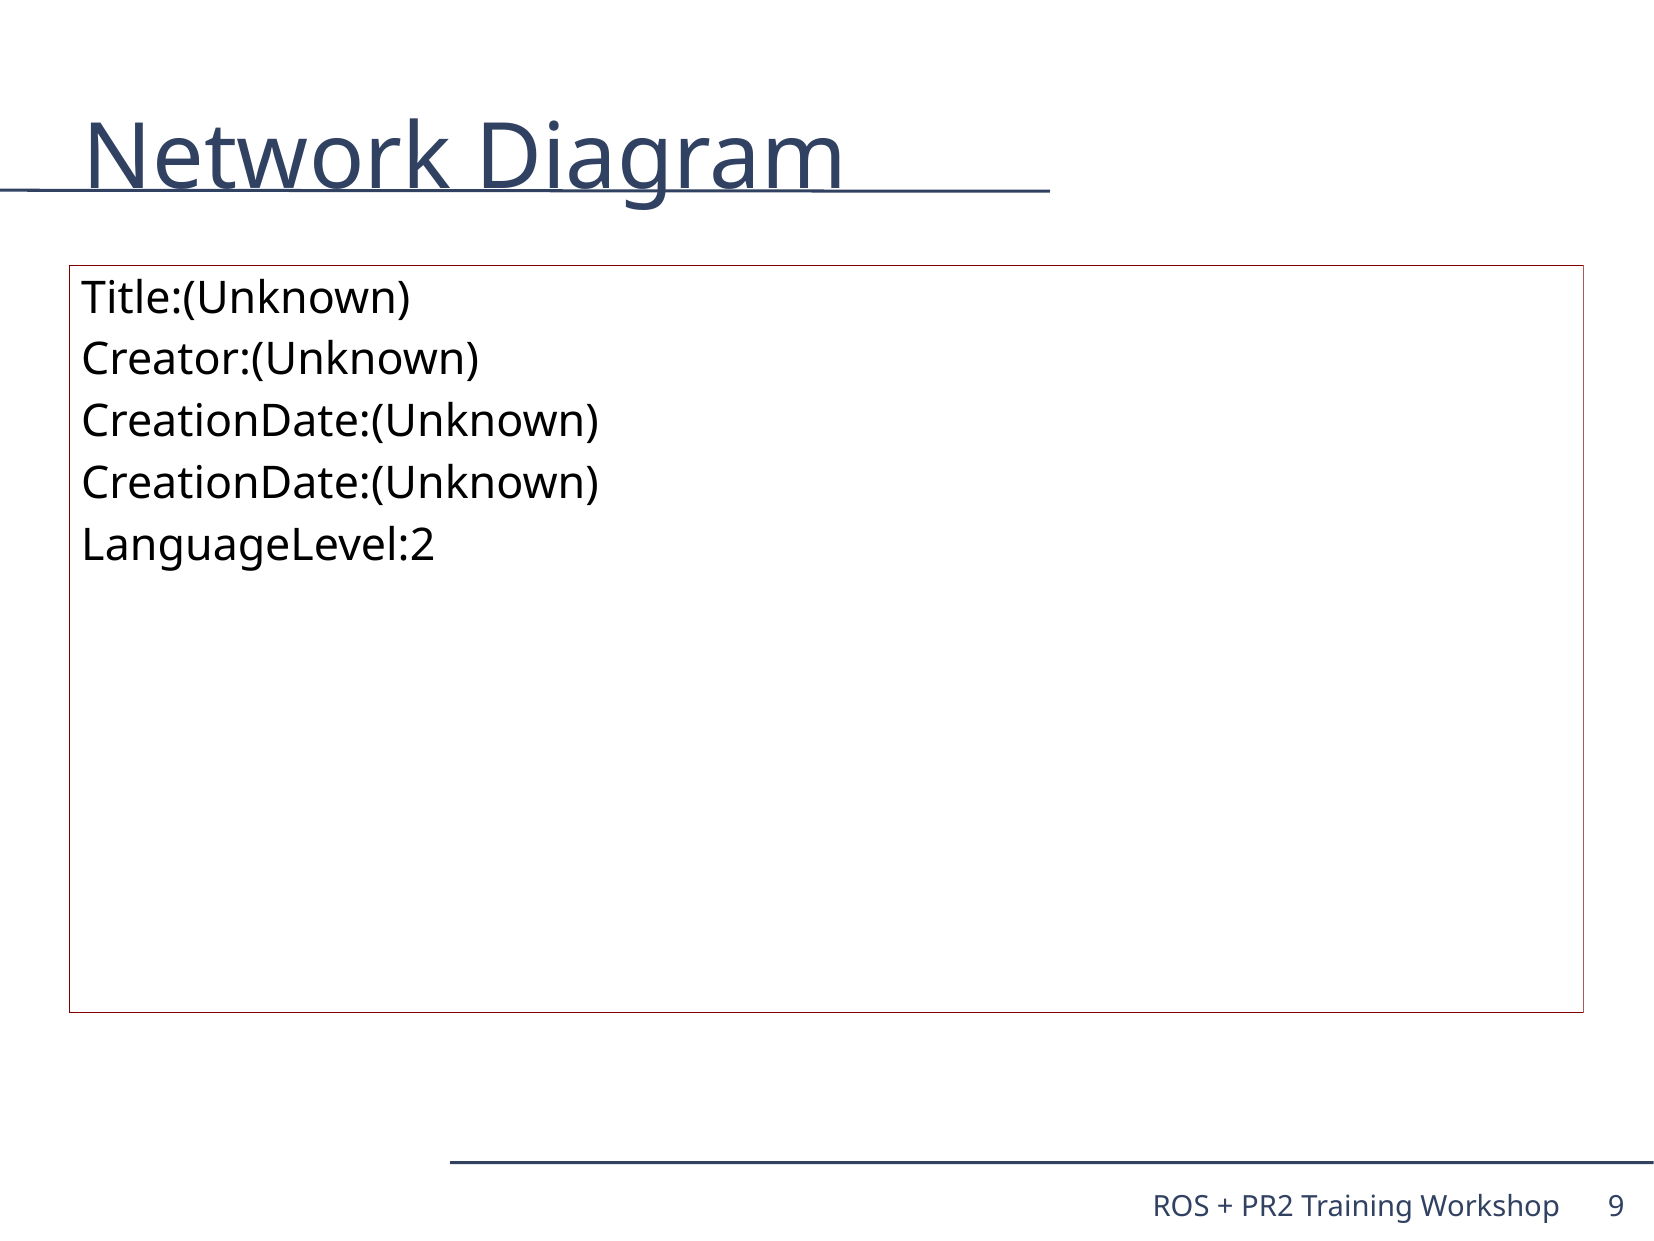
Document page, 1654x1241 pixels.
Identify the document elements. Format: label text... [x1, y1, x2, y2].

picture [66, 262, 1584, 1013]
title Network Diagram [82, 49, 1571, 257]
